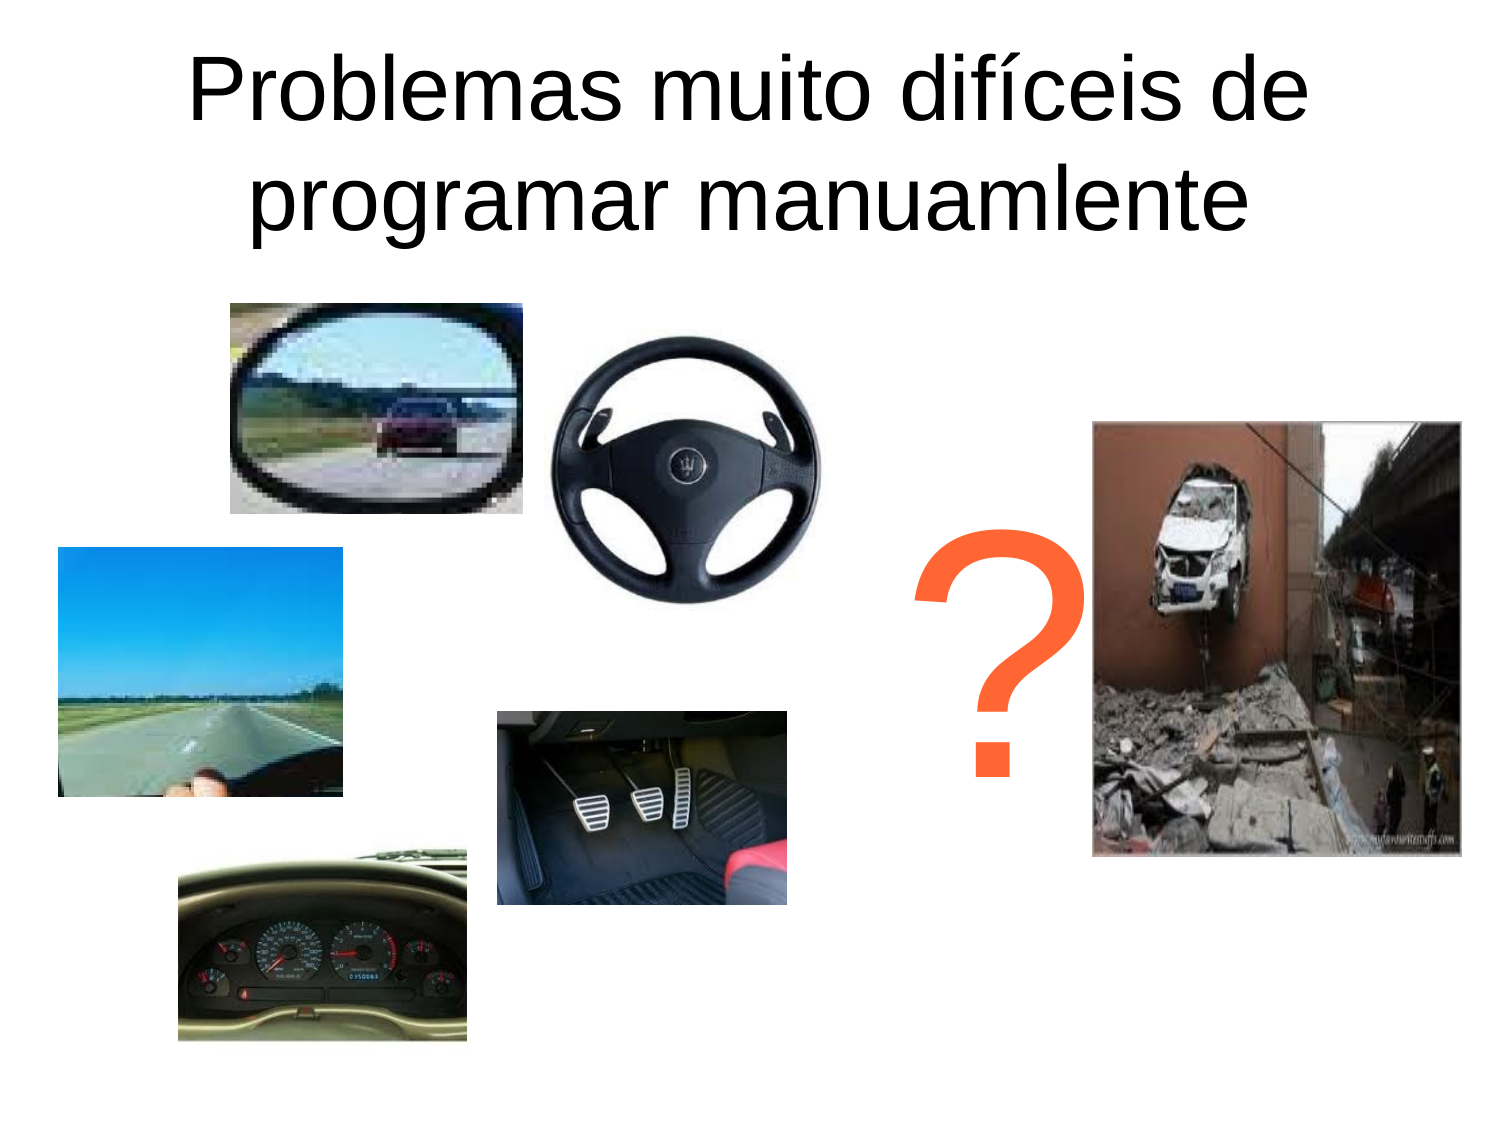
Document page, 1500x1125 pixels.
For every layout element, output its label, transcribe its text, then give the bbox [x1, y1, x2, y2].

picture [58, 547, 343, 601]
picture [1092, 421, 1462, 857]
picture [497, 711, 787, 905]
picture [58, 623, 343, 797]
title Problemas muito difíceis de programar manuamlente [75, 21, 1426, 257]
picture [544, 329, 830, 611]
picture [230, 303, 523, 514]
text_box ? [885, 416, 1034, 857]
picture [178, 837, 467, 1054]
